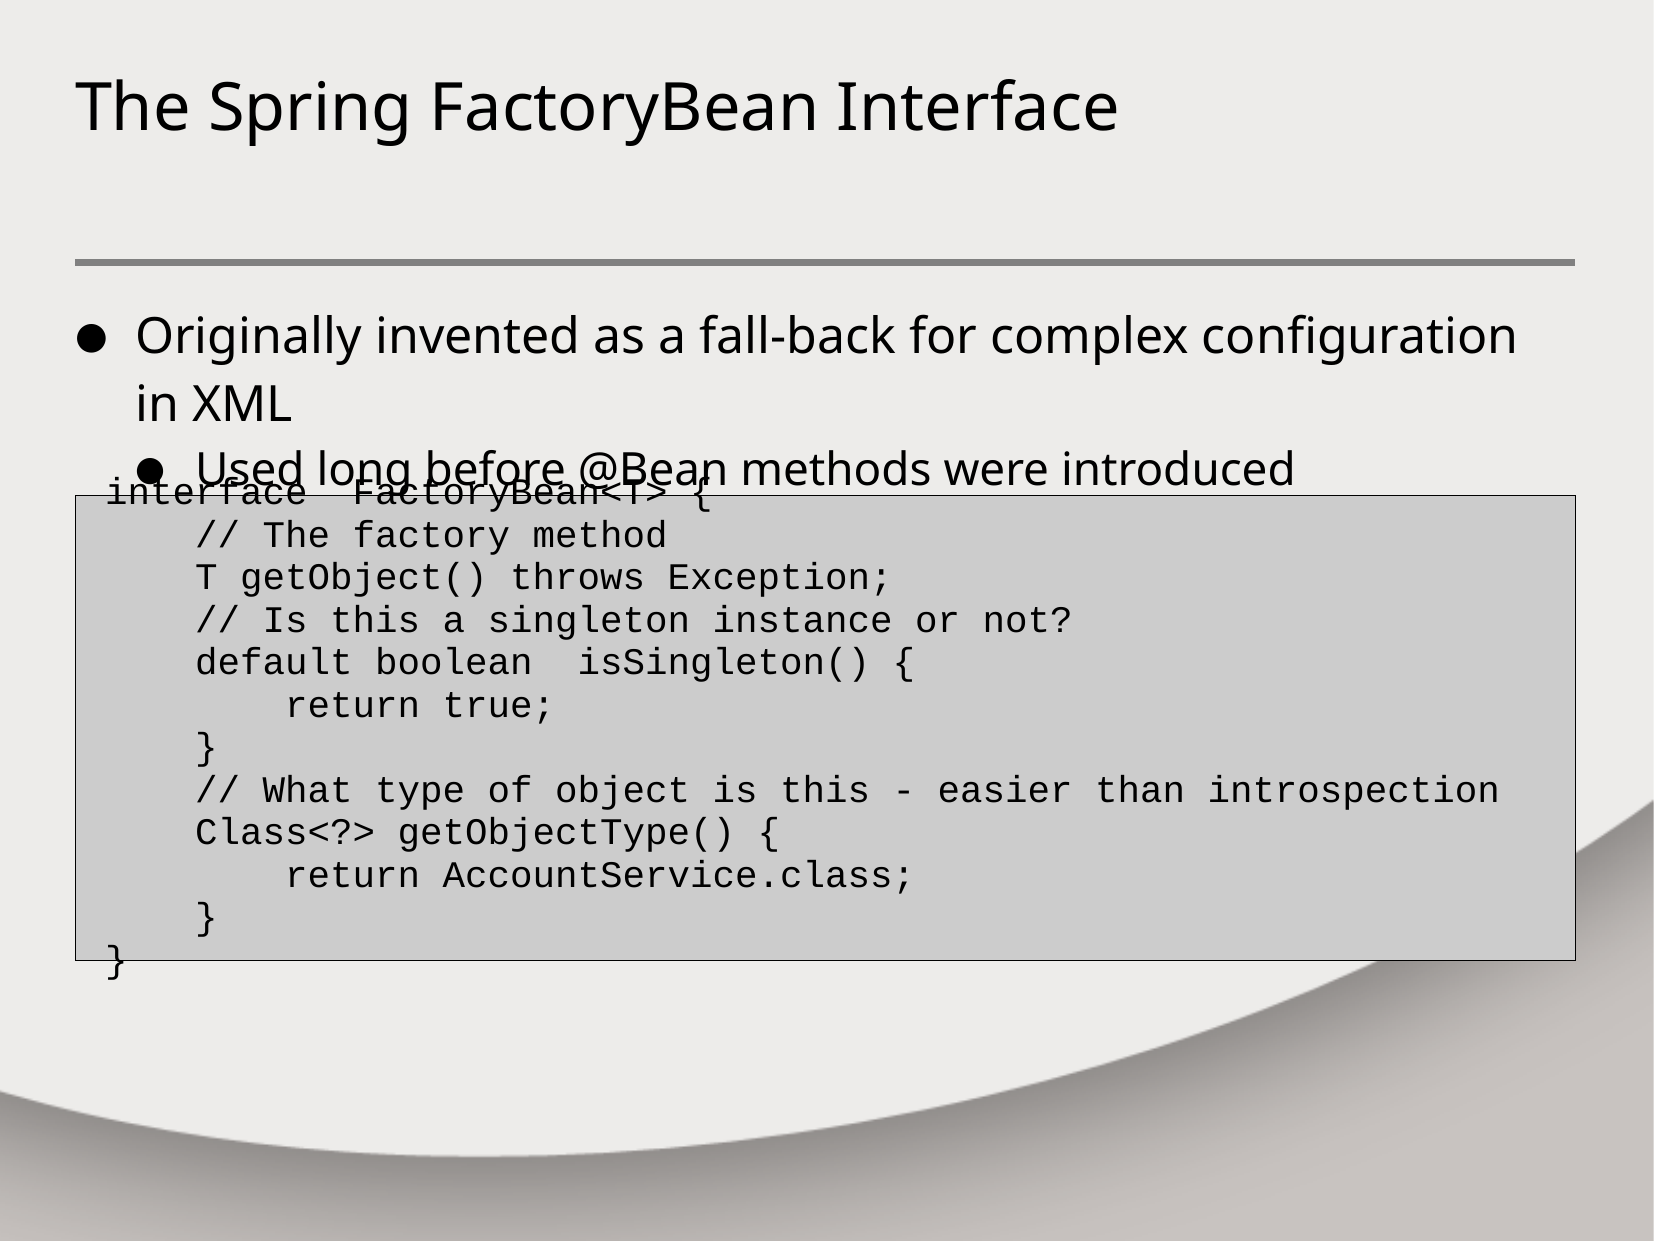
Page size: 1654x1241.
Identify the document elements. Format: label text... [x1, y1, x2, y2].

title The Spring FactoryBean Interface [75, 75, 1576, 226]
list Originally invented as a fall-back for complex configuration in XML Used long before @Bean methods were introduced [75, 300, 1576, 495]
text_box interface FactoryBean<T> { // The factory method T getObject() throws Exception; // Is this a singleton instance or not? default boolean isSingleton() { return true; } // What type of object is this - easier than introspection Class<?> getObjectType() { return AccountService.class; } } [75, 495, 1576, 961]
picture [0, 0, 1654, 1241]
list Originally invented as a fall-back for complex configuration in XML Used long before @Bean methods were introduced [75, 961, 1576, 1163]
